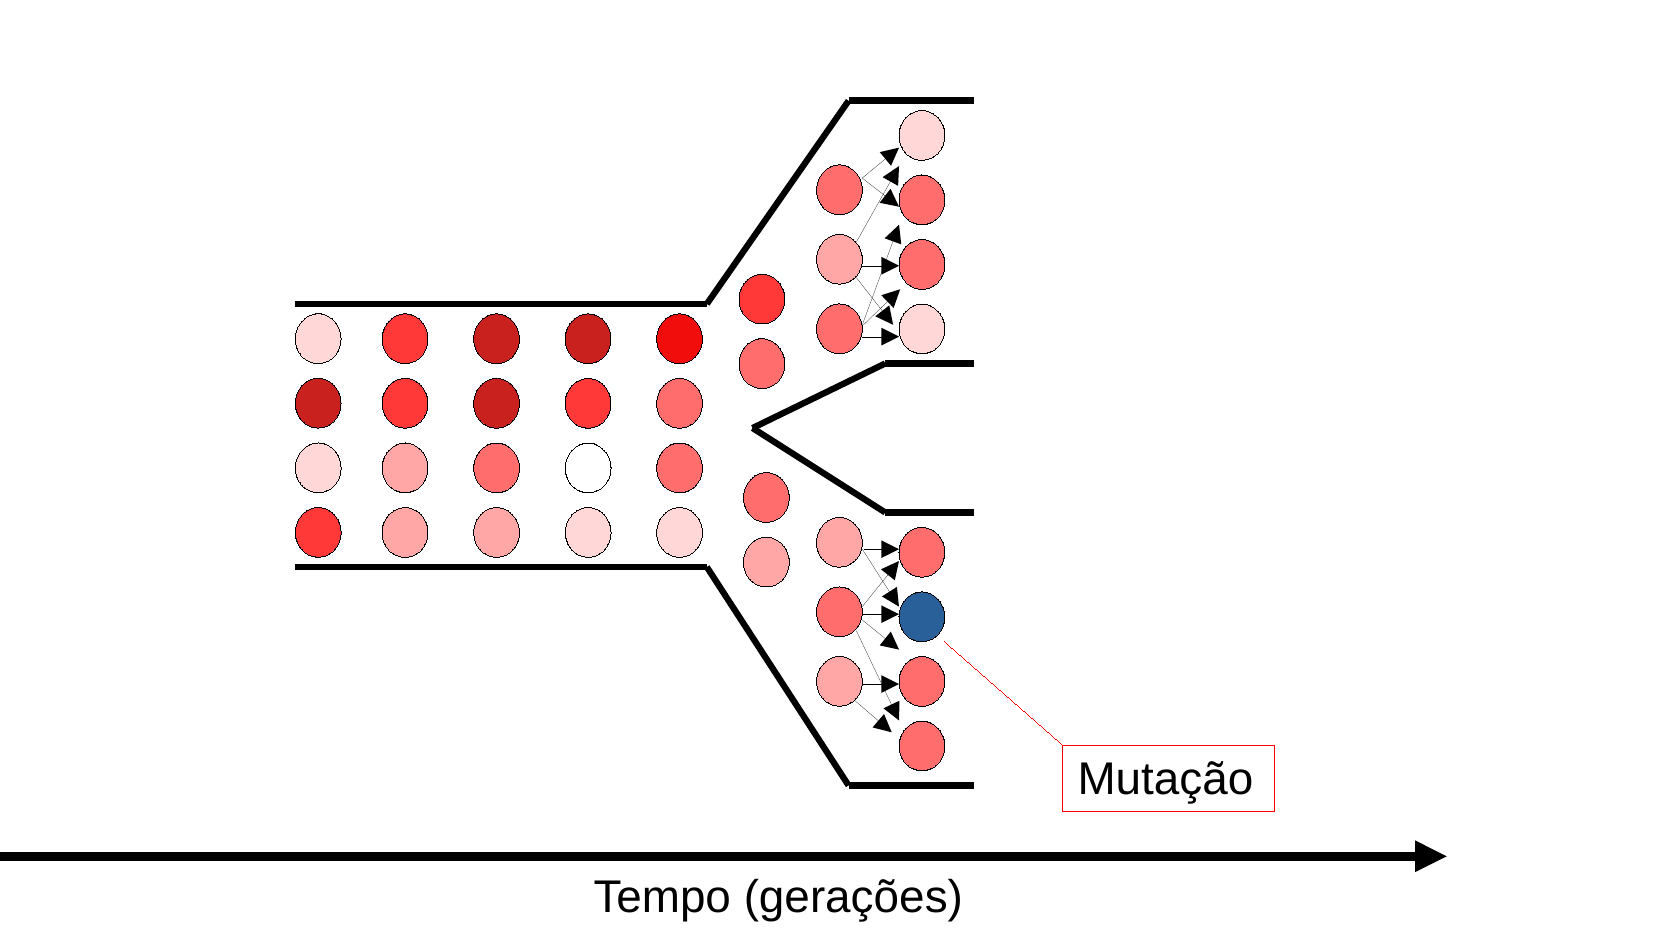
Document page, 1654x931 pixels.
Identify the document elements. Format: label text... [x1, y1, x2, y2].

text_box [473, 378, 520, 429]
text_box [382, 507, 428, 558]
text_box [295, 313, 342, 364]
text_box [565, 378, 611, 429]
text_box [898, 527, 945, 578]
text_box [656, 378, 703, 429]
text_box [974, 29, 1418, 827]
text_box [656, 313, 703, 364]
text_box [295, 378, 342, 429]
text_box [899, 304, 945, 354]
text_box [382, 442, 428, 493]
text_box [382, 378, 428, 429]
text_box [816, 656, 863, 707]
text_box [816, 303, 863, 354]
text_box [743, 537, 790, 587]
text_box [816, 164, 863, 215]
text_box [816, 234, 863, 285]
text_box [898, 591, 945, 642]
text_box [473, 507, 520, 558]
text_box [565, 443, 612, 493]
text_box Mutação [1062, 745, 1275, 812]
text_box [473, 443, 520, 493]
text_box Tempo (gerações) [578, 864, 977, 931]
text_box [899, 174, 945, 225]
text_box [816, 586, 863, 637]
text_box [899, 239, 945, 290]
text_box [565, 507, 612, 558]
text_box [899, 656, 945, 707]
text_box [382, 313, 428, 364]
text_box [295, 507, 342, 558]
text_box [739, 274, 785, 324]
text_box [656, 443, 703, 493]
text_box [816, 517, 863, 568]
text_box [565, 313, 611, 364]
text_box [295, 442, 342, 493]
text_box [739, 338, 785, 389]
text_box [473, 313, 520, 364]
text_box [899, 721, 945, 771]
text_box [656, 507, 703, 558]
text_box [899, 110, 945, 161]
text_box [743, 472, 790, 523]
